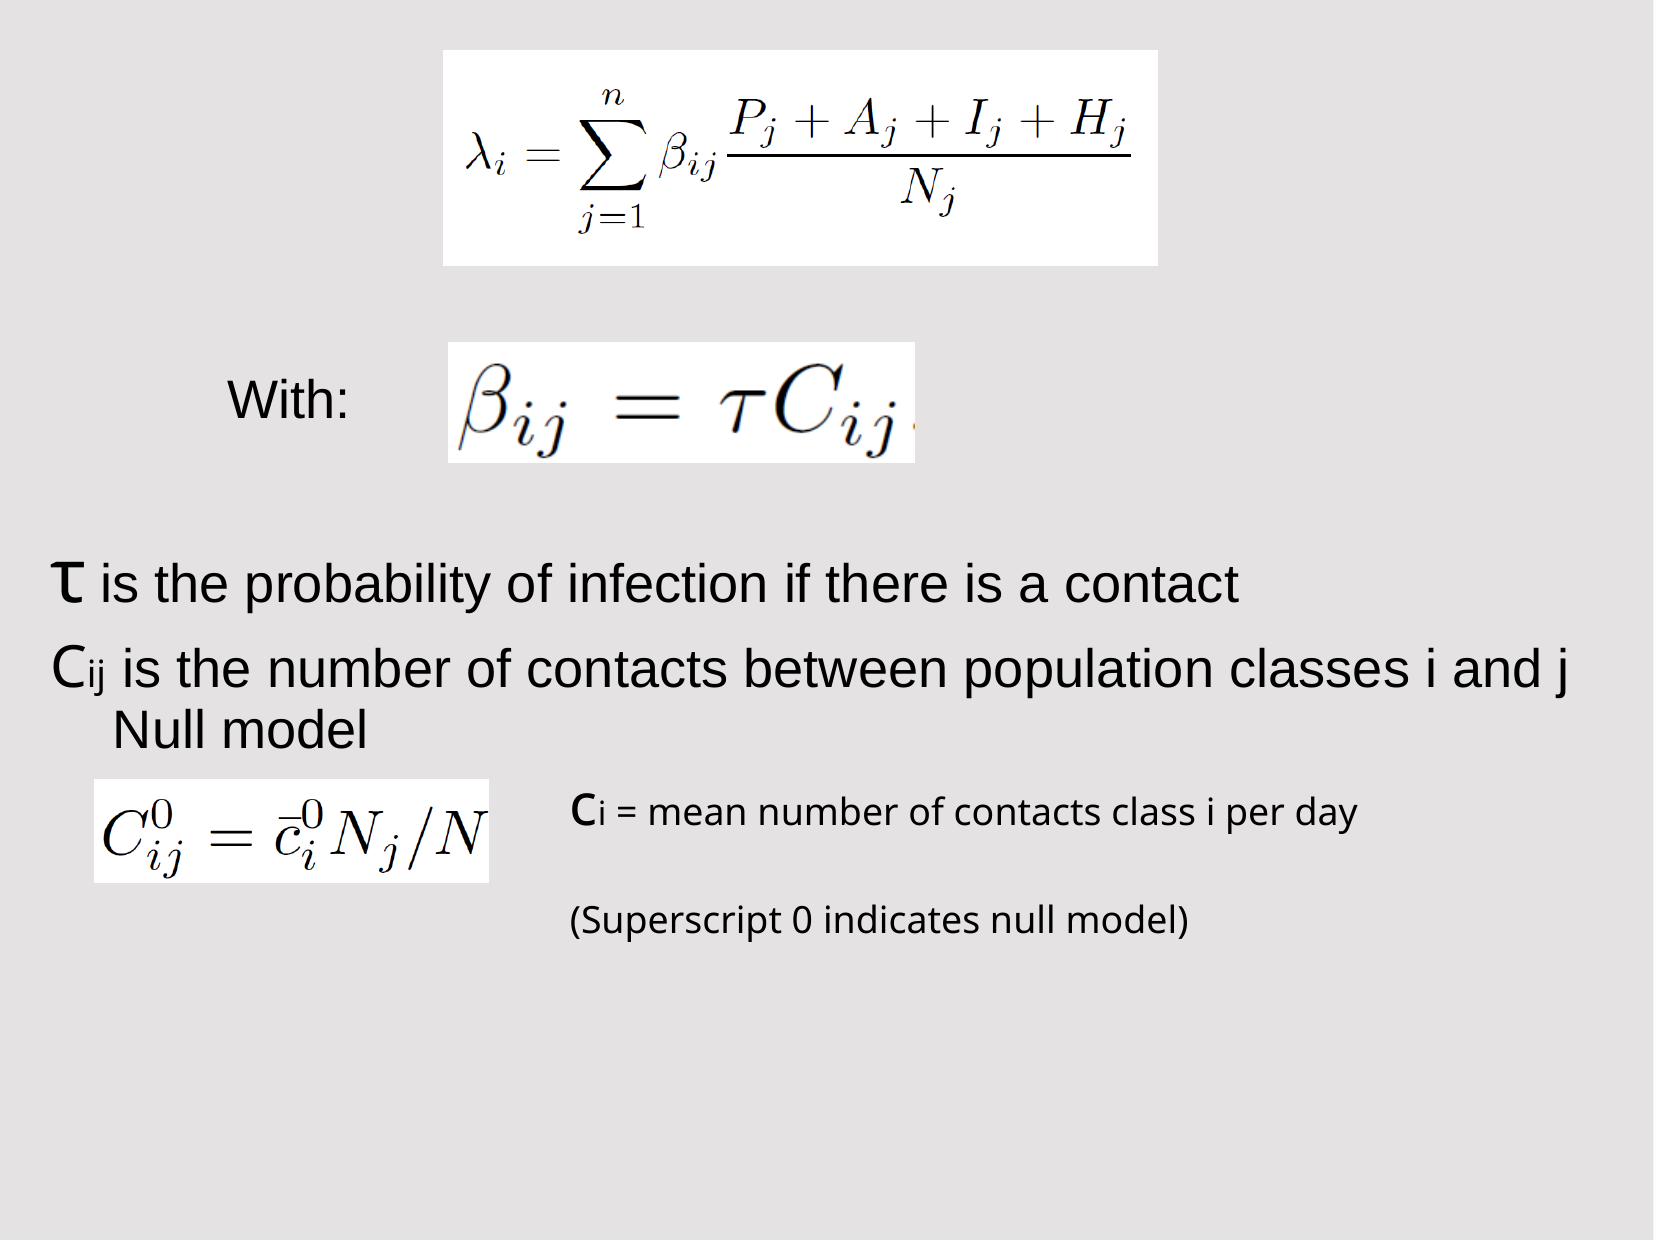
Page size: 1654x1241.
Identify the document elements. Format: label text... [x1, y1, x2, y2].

picture [443, 50, 1158, 266]
text_box ci = mean number of contacts class i per day (Superscript 0 indicates null model) [555, 755, 1536, 904]
text_box τ is the probability of infection if there is a contact Cij is the number of contacts between population classes i and j [35, 515, 1619, 731]
text_box With: [212, 361, 366, 438]
text_box Null model [98, 692, 402, 768]
picture [94, 779, 489, 883]
picture [448, 342, 915, 463]
